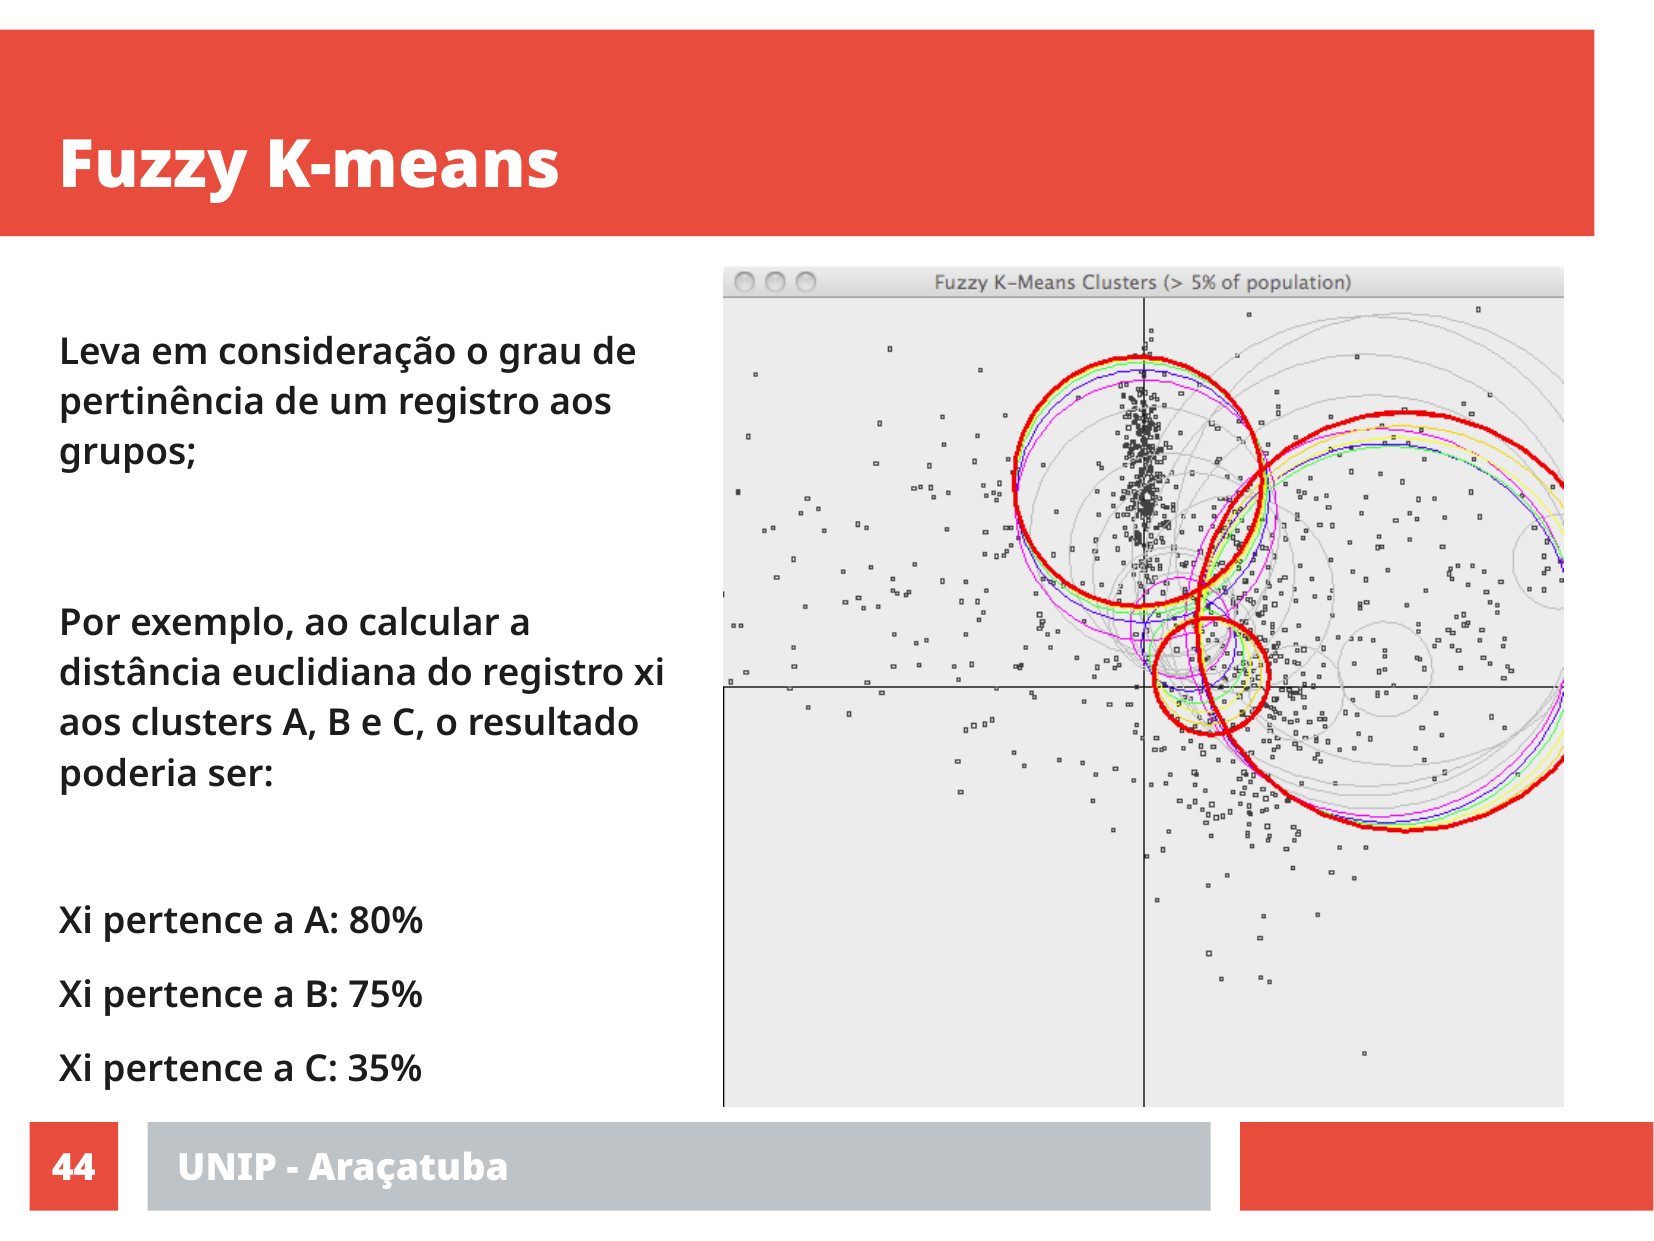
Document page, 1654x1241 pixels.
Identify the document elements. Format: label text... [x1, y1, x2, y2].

picture [723, 266, 1564, 1107]
list Leva em consideração o grau de pertinência de um registro aos grupos; Por exemplo, ao calcular a distância euclidiana do registro xi aos clusters A, B e C, o resultado poderia ser: Xi pertence a A: 80% Xi pertence a B: 75% Xi pertence a C: 35% [59, 324, 704, 1093]
title Fuzzy K-means [59, 59, 1595, 207]
